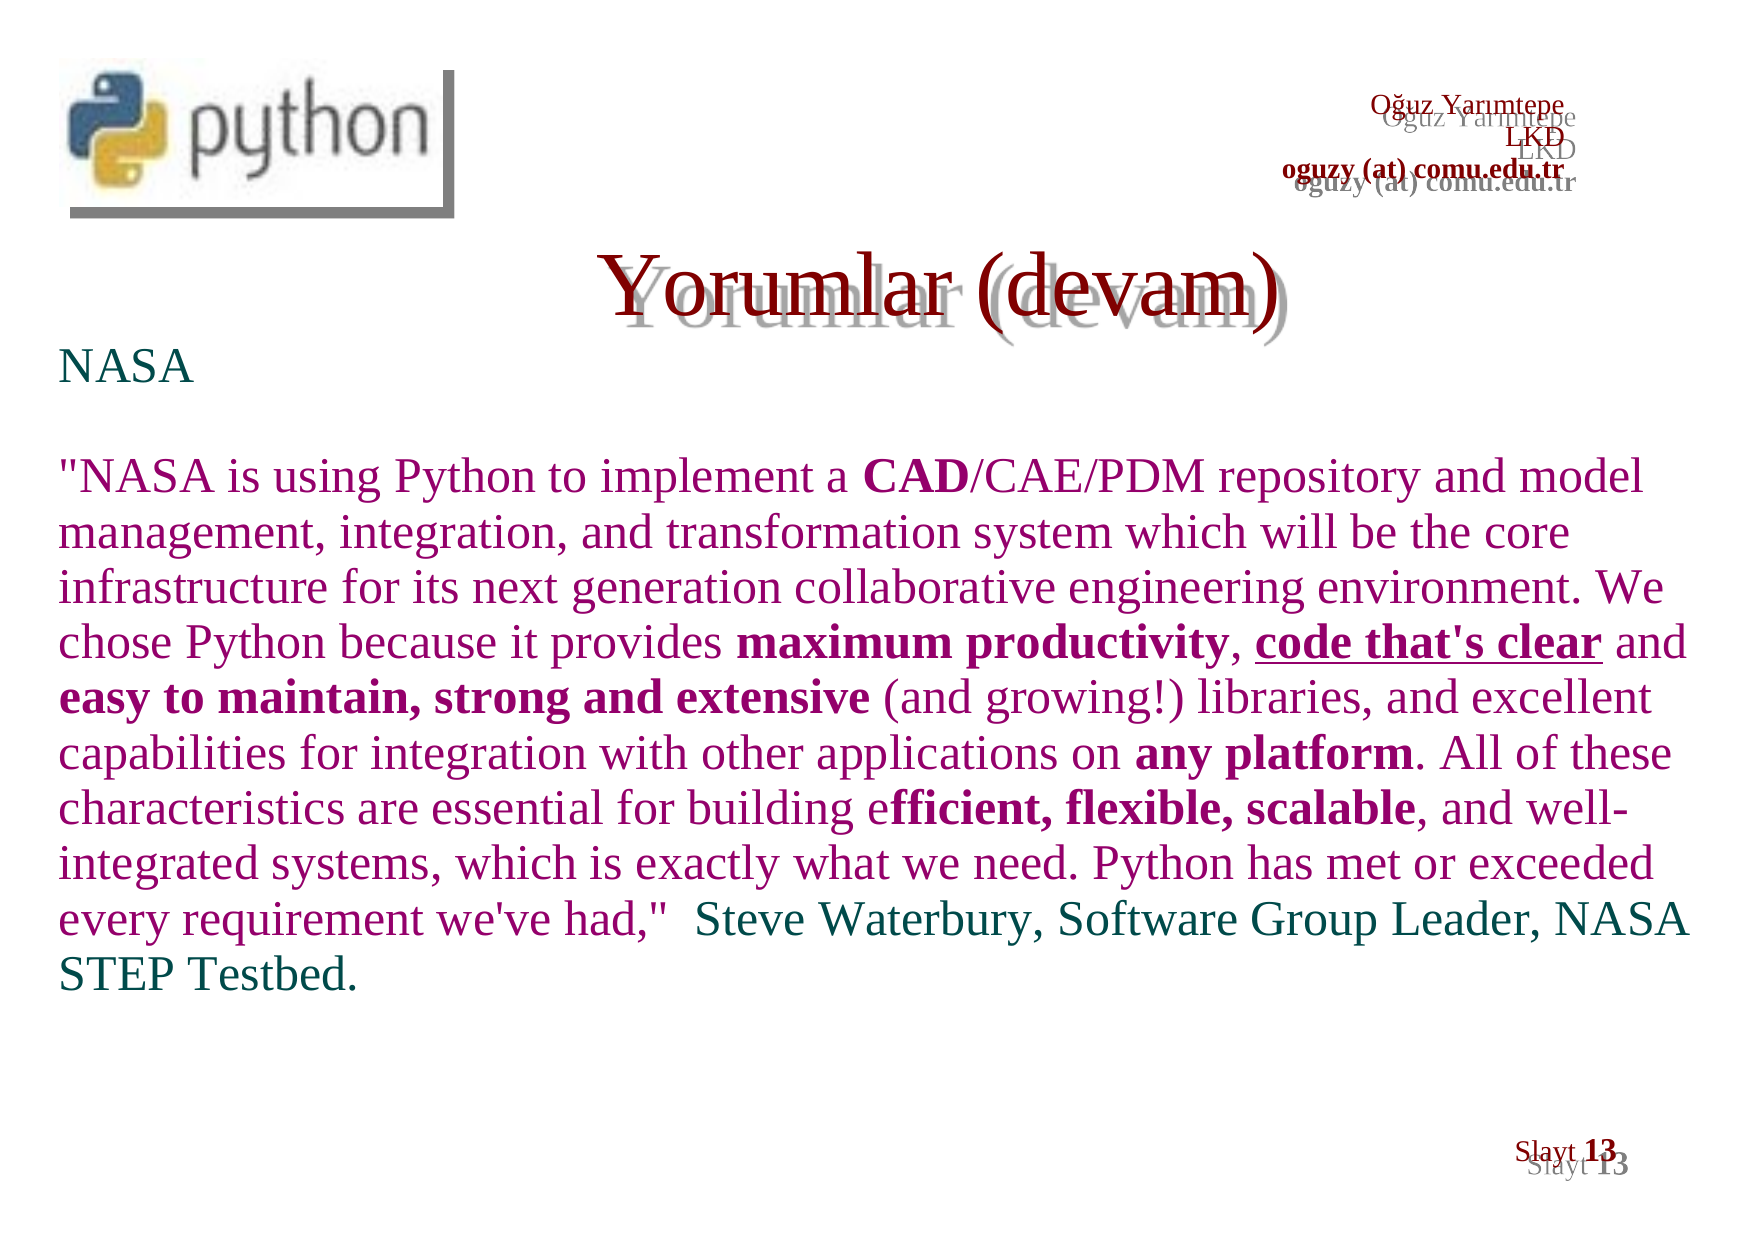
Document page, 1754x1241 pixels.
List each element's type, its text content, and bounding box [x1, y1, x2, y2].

title Yorumlar (devam) [194, 214, 1684, 291]
subtitle NASA "NASA is using Python to implement a CAD/CAE/PDM repository and model management, integration, and transformation system which will be the core infrastructure for its next generation collaborative engineering environment. We chose Python because it provides maximum productivity, code that's clear and easy to maintain, strong and extensive (and growing!) libraries, and excellent capabilities for integration with other applications on any platform. All of these characteristics are essential for building efficient, flexible, scalable, and well-integrated systems, which is exactly what we need. Python has met or exceeded every requirement we've had," Steve Waterbury, Software Group Leader, NASA STEP Testbed. [59, 291, 1695, 1103]
picture [59, 58, 443, 207]
